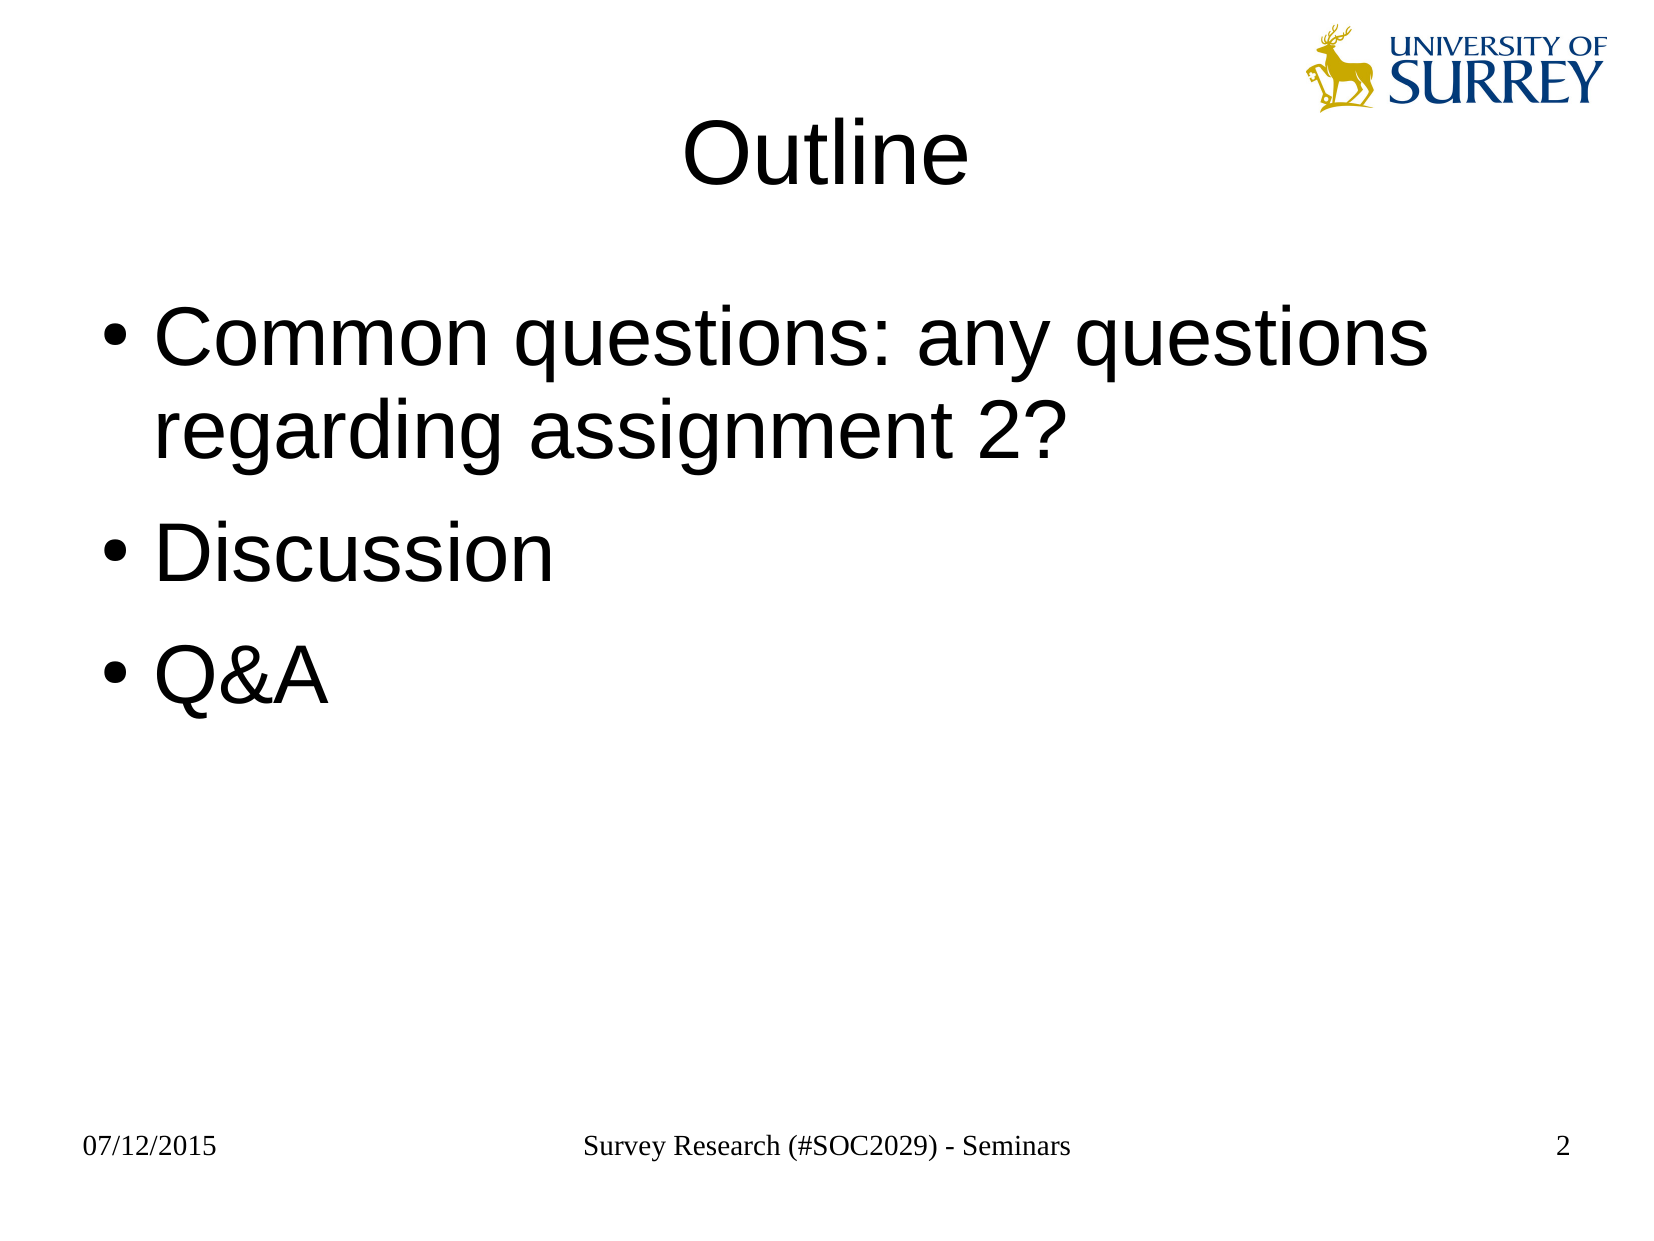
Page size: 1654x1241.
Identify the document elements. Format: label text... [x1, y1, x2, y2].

list Common questions: any questions regarding assignment 2? Discussion Q&A [82, 290, 1571, 1010]
picture [1306, 23, 1607, 113]
title Outline [82, 49, 1571, 257]
